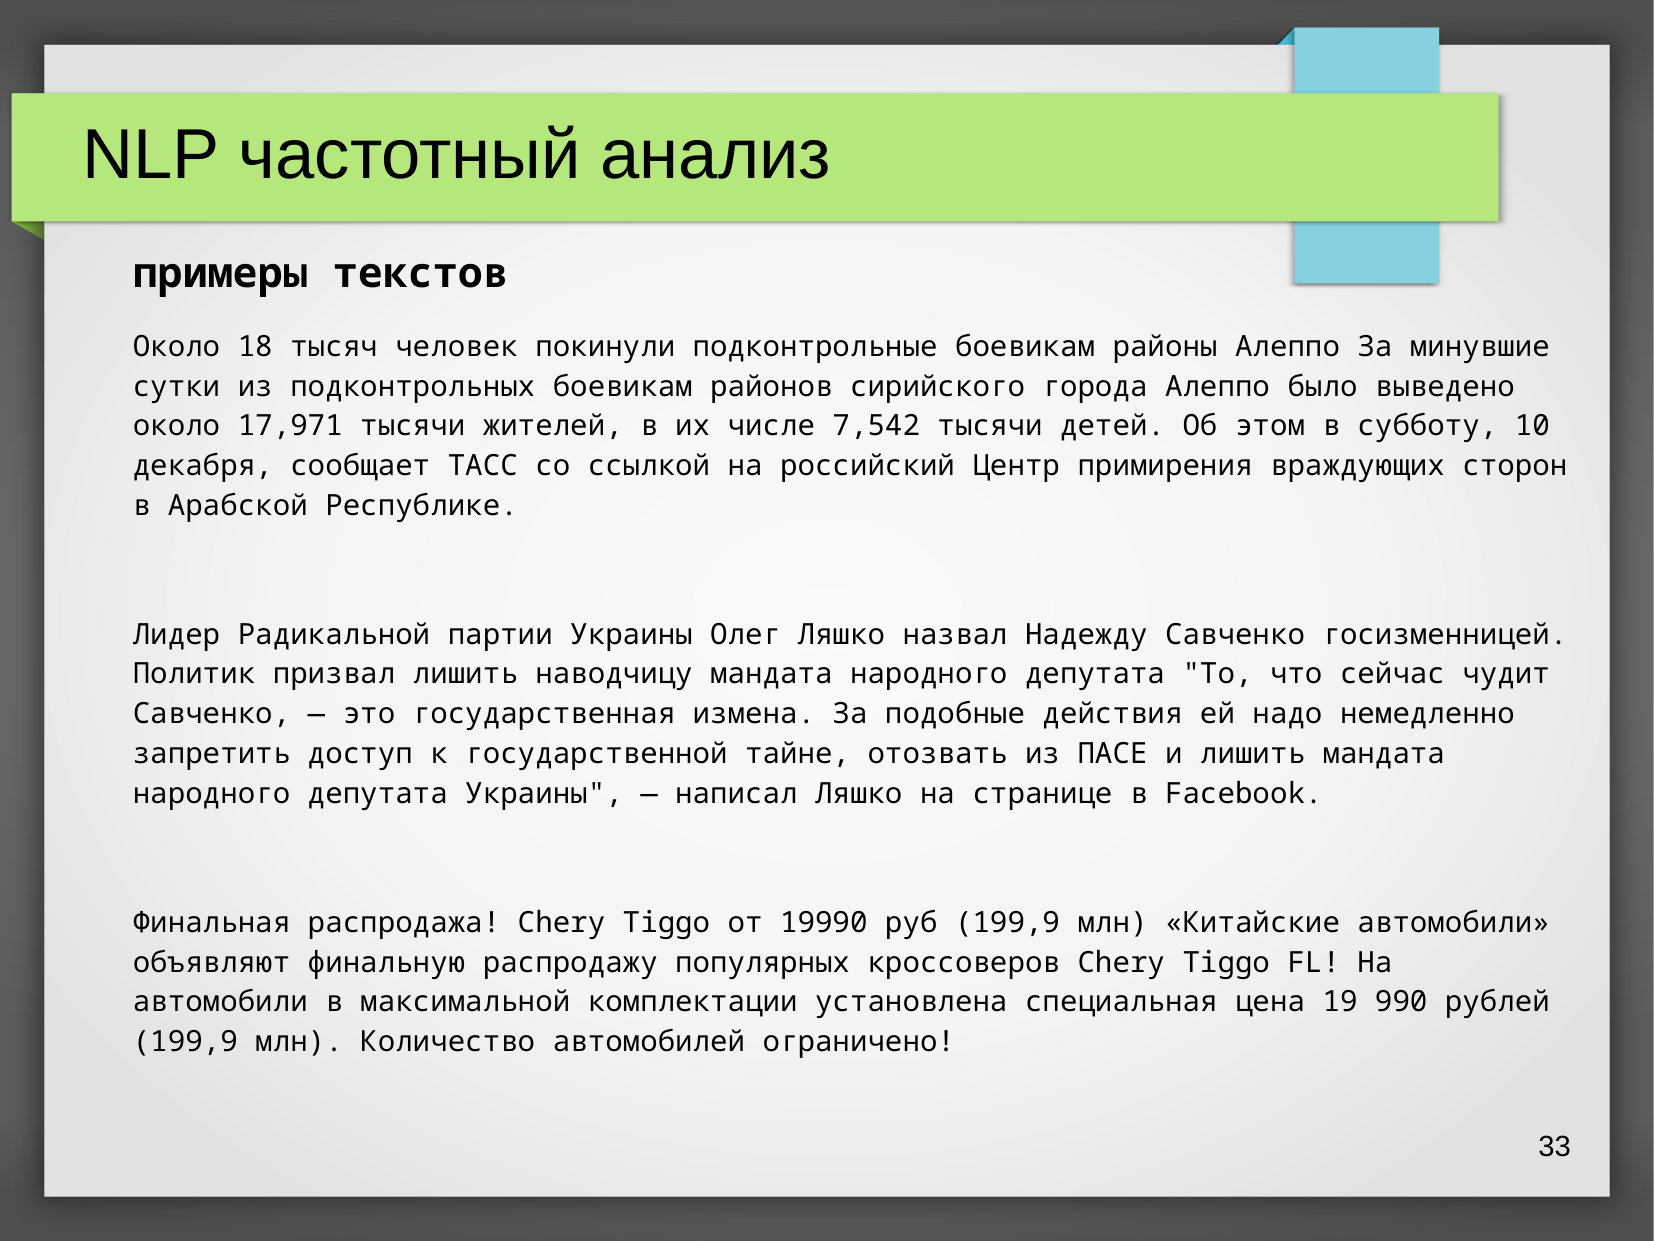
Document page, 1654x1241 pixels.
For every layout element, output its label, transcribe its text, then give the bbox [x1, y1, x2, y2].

text_box примеры текстов Около 18 тысяч человек покинули подконтрольные боевикам районы Алеппо За минувшие сутки из подконтрольных боевикам районов сирийского города Алеппо было выведено около 17,971 тысячи жителей, в их числе 7,542 тысячи детей. Об этом в субботу, 10 декабря, сообщает ТАСС со ссылкой на российский Центр примирения враждующих сторон в Арабской Республике. Лидер Радикальной партии Украины Олег Ляшко назвал Надежду Савченко госизменницей. Политик призвал лишить наводчицу мандата народного депутата "То, что сейчас чудит Савченко, — это государственная измена. За подобные действия ей надо немедленно запретить доступ к государственной тайне, отозвать из ПАСЕ и лишить мандата народного депутата Украины", — написал Ляшко на странице в Facebook. Финальная распродажа! Chery Tiggo от 19990 руб (199,9 млн) «Китайские автомобили» объявляют финальную распродажу популярных кроссоверов Chery Tiggo FL! На автомобили в максимальной комплектации установлена специальная цена 19 990 рублей (199,9 млн). Количество автомобилей ограничено! [118, 235, 1583, 1146]
picture [0, 0, 1654, 1241]
title NLP частотный анализ [82, 113, 1406, 194]
